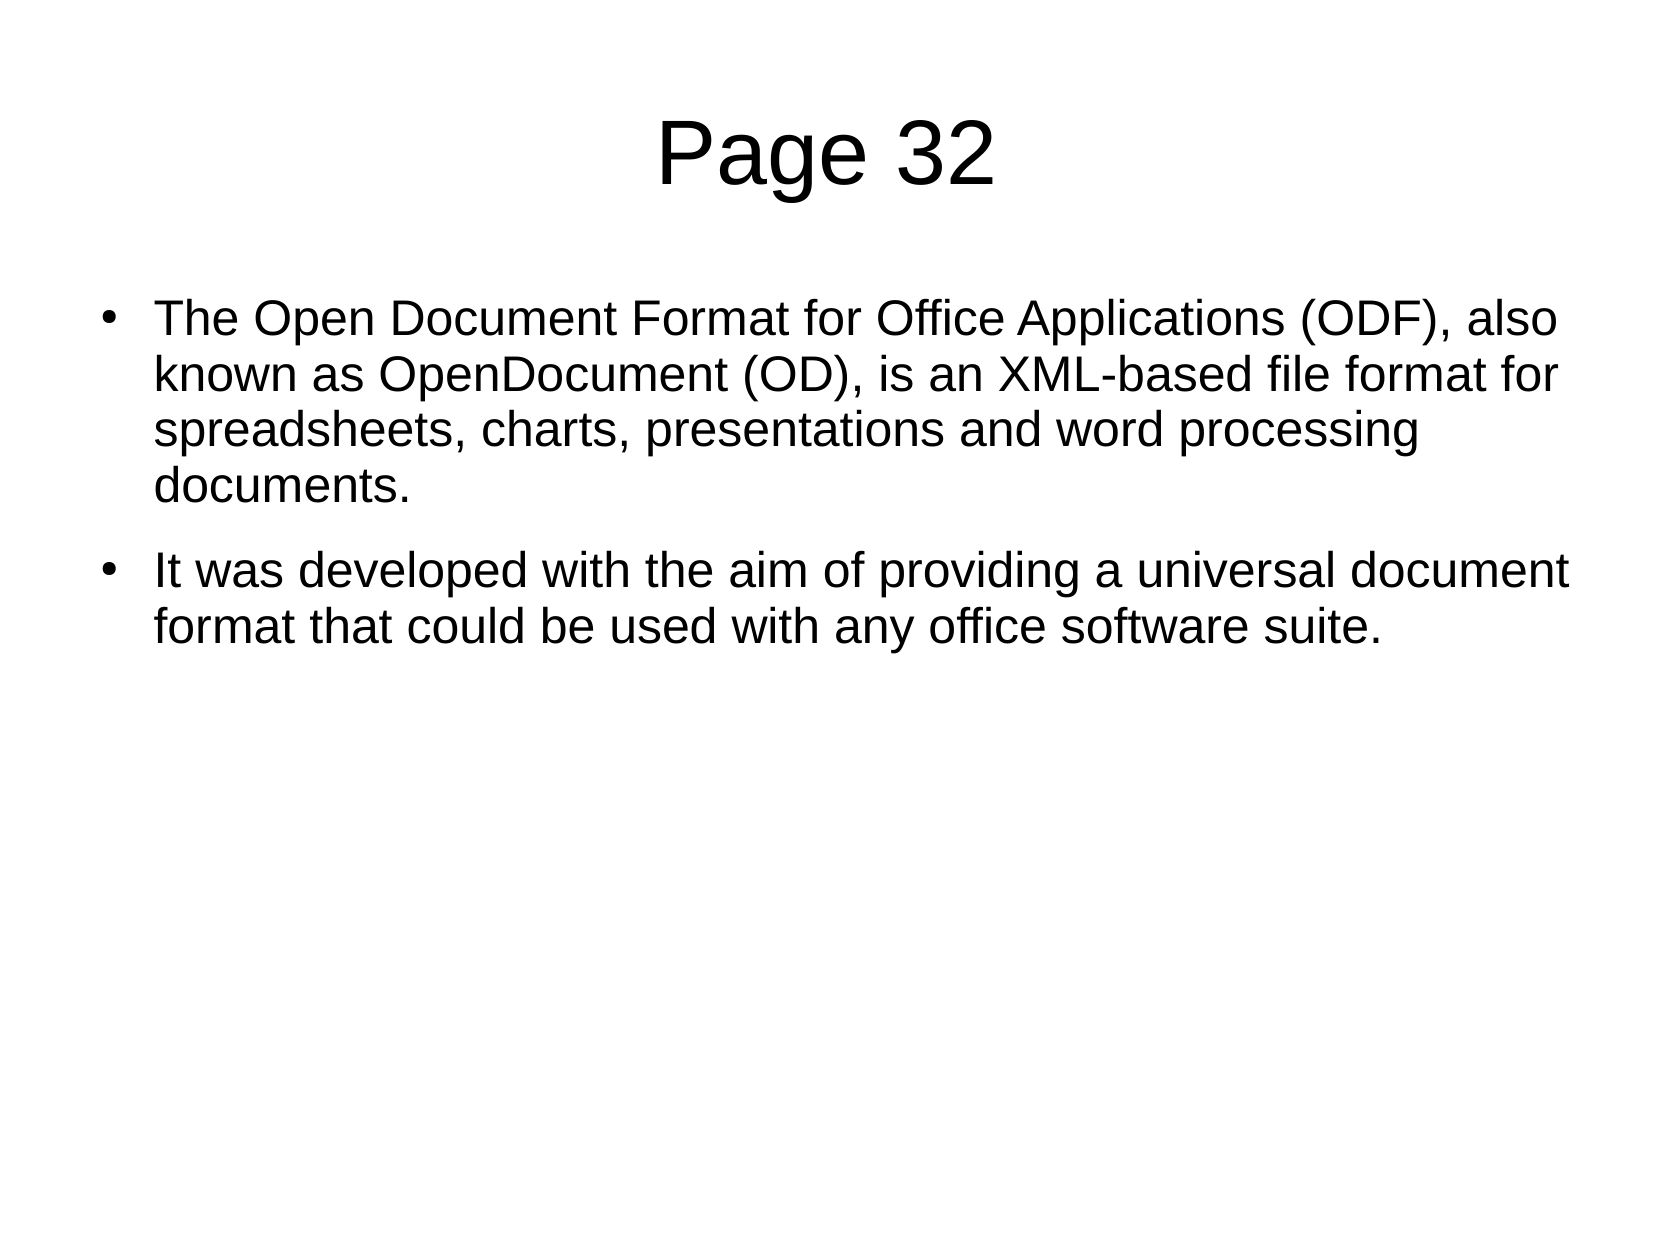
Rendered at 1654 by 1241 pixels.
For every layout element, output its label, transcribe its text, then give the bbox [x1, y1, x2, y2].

title Page 32 [82, 49, 1571, 257]
list The Open Document Format for Office Applications (ODF), also known as OpenDocument (OD), is an XML-based file format for spreadsheets, charts, presentations and word processing documents. It was developed with the aim of providing a universal document format that could be used with any office software suite. [82, 290, 1571, 1109]
